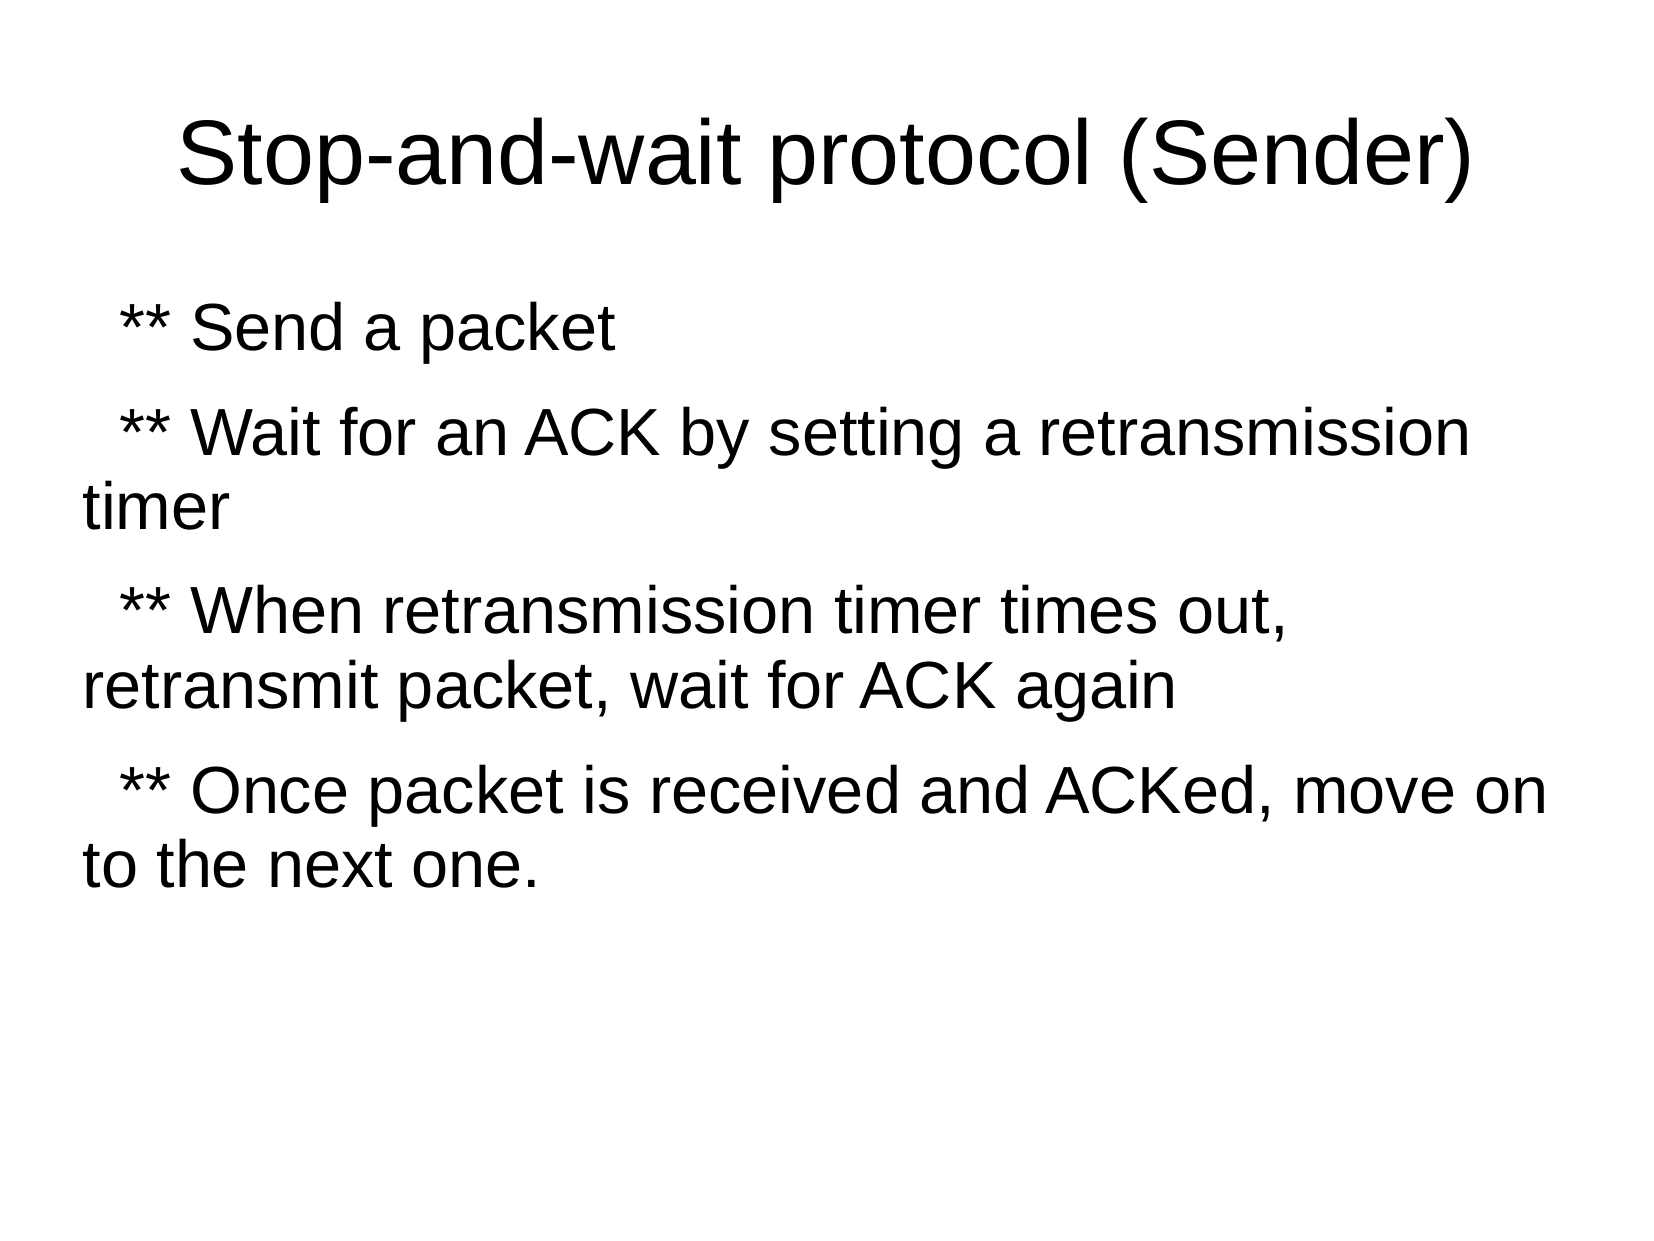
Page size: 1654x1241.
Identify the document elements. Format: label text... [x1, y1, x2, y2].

title Stop-and-wait protocol (Sender) [82, 49, 1571, 257]
list ** Send a packet ** Wait for an ACK by setting a retransmission timer ** When retransmission timer times out, retransmit packet, wait for ACK again ** Once packet is received and ACKed, move on to the next one. [82, 290, 1571, 1010]
